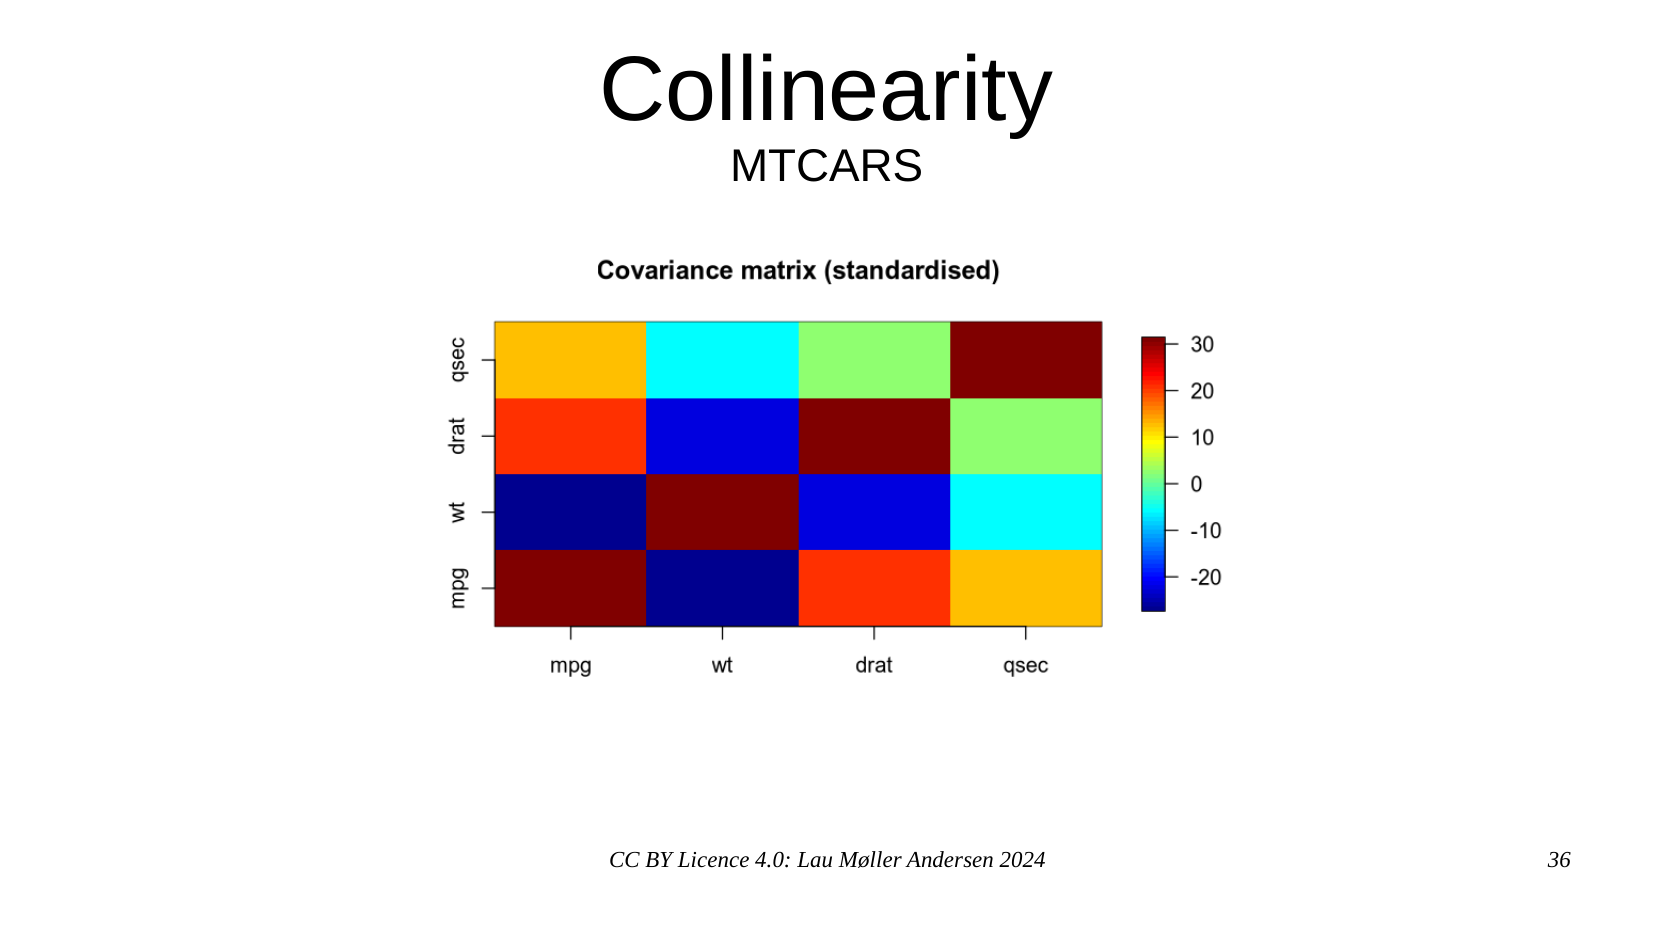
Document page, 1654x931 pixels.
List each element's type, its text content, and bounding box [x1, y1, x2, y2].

picture [390, 217, 1263, 758]
title Collinearity MTCARS [82, 36, 1571, 193]
